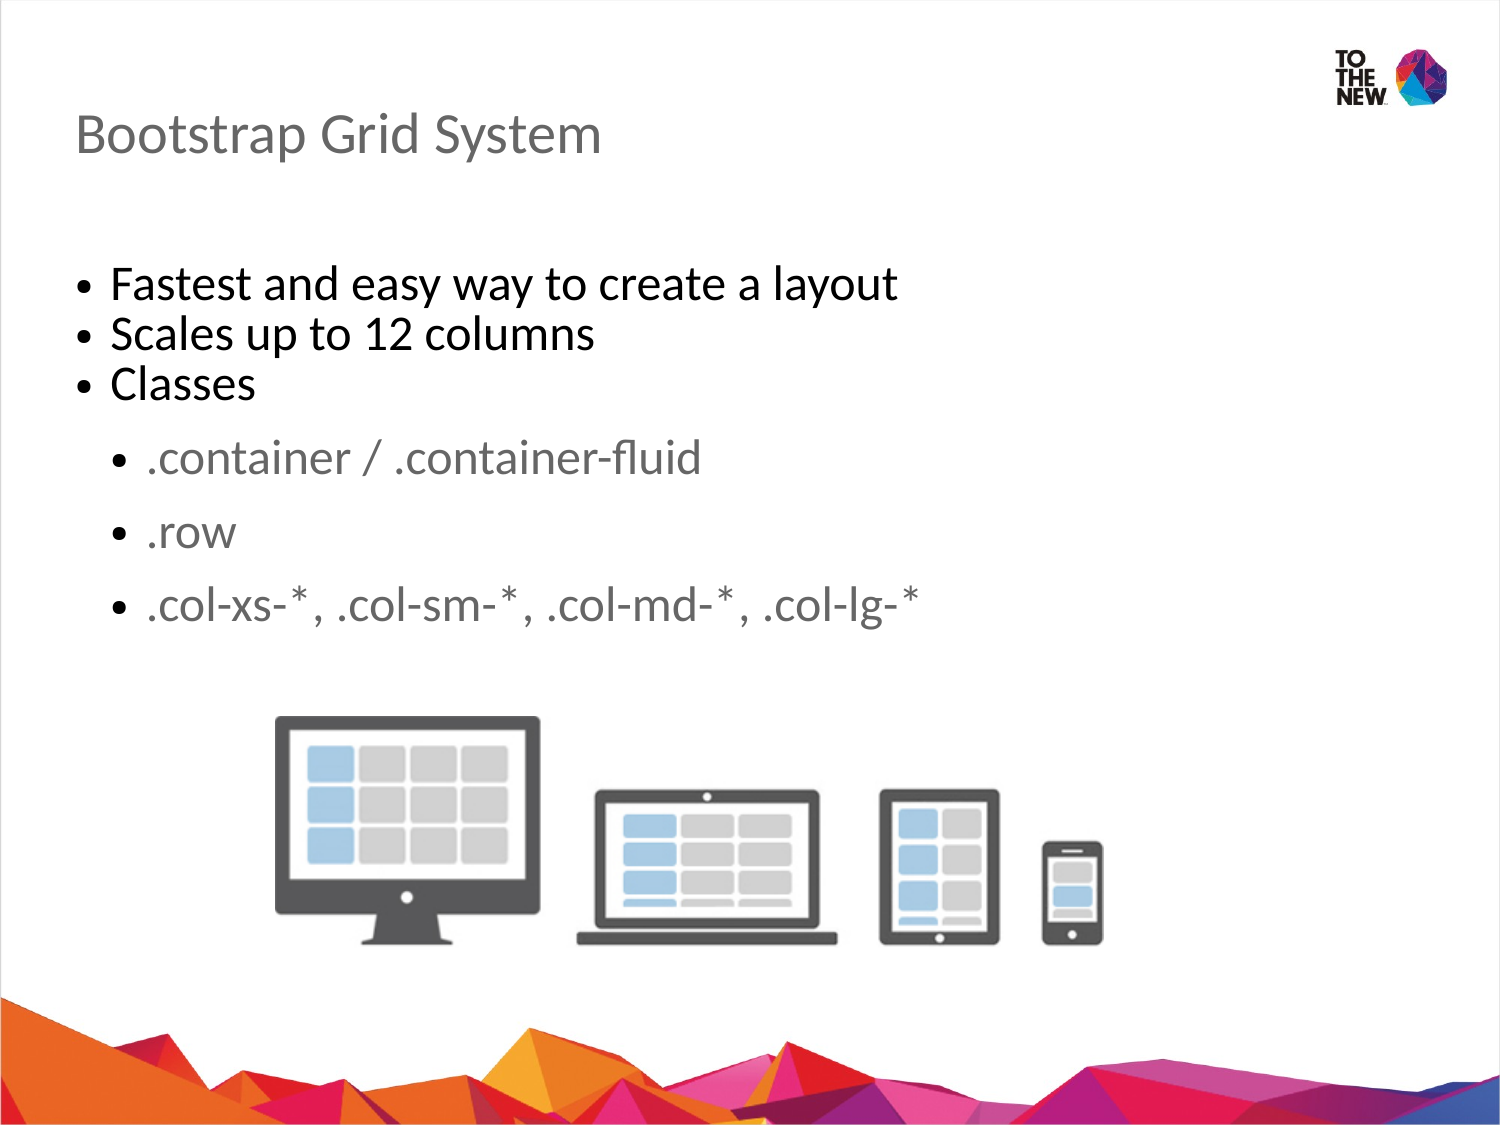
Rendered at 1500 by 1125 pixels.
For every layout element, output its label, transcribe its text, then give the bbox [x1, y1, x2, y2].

title Bootstrap Grid System [75, 44, 1425, 233]
picture [0, 0, 1500, 1125]
list Fastest and easy way to create a layout Scales up to 12 columns Classes .container / .container-fluid .row .col-xs-*, .col-sm-*, .col-md-*, .col-lg-* [75, 263, 1425, 916]
